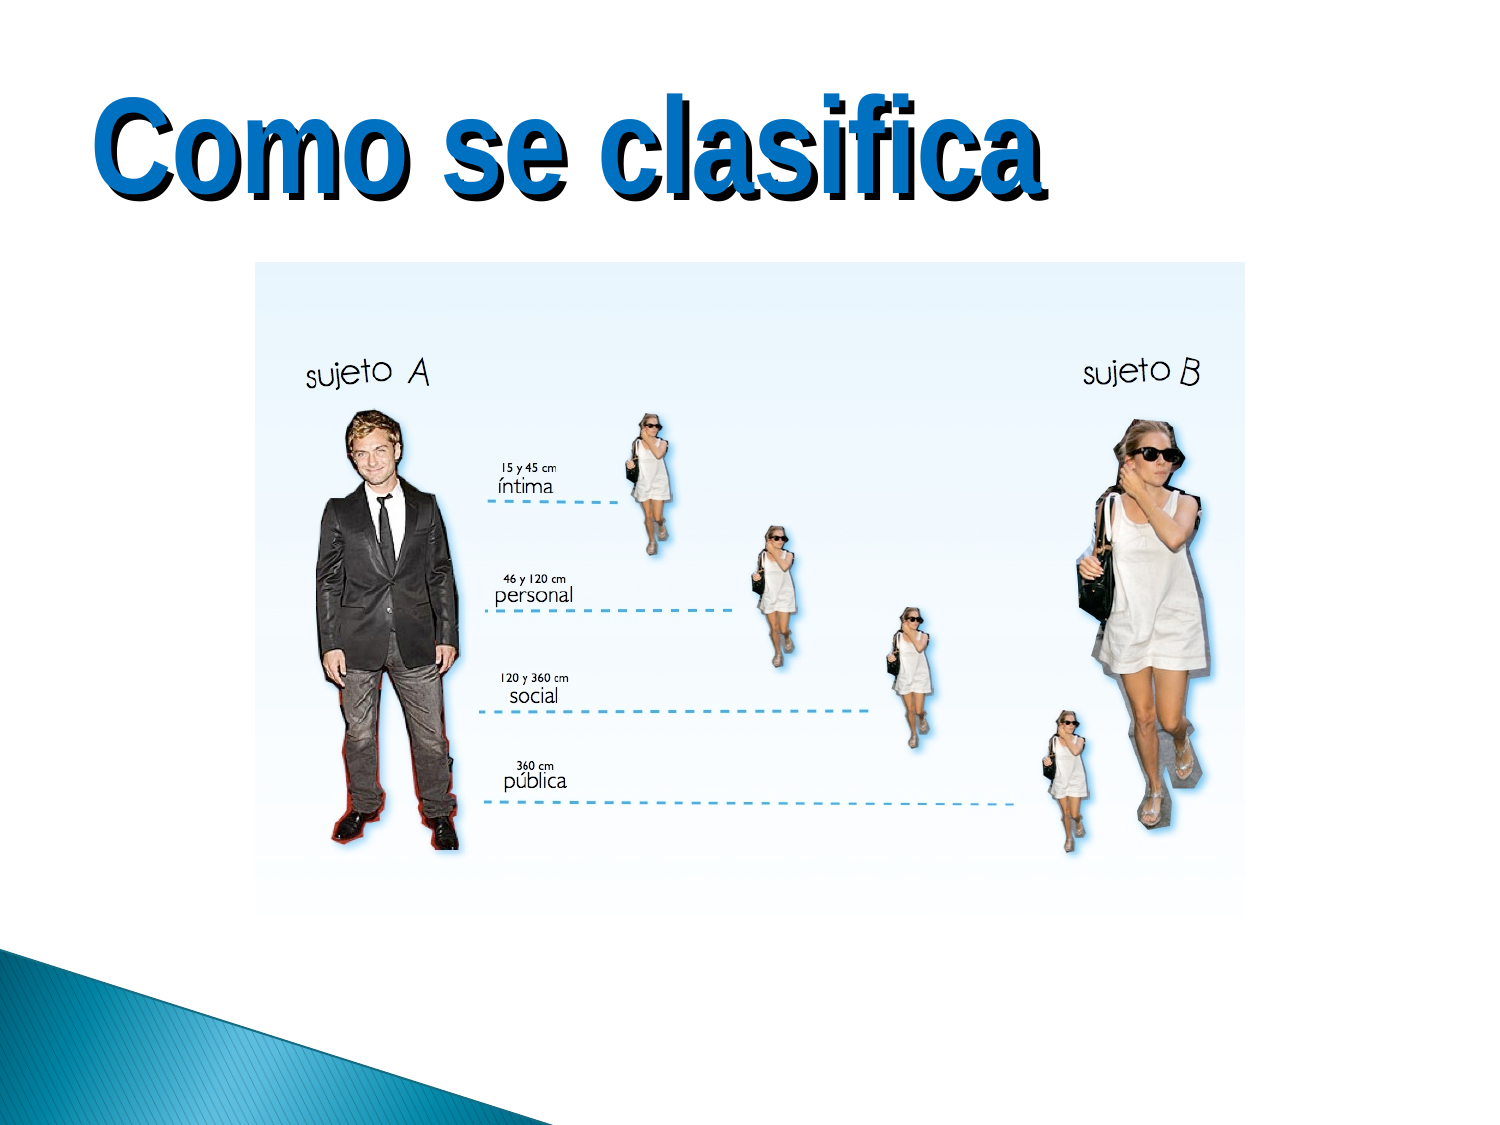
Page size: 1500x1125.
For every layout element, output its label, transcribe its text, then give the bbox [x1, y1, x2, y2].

title Como se clasifica [75, 45, 1426, 233]
picture [255, 262, 1246, 917]
